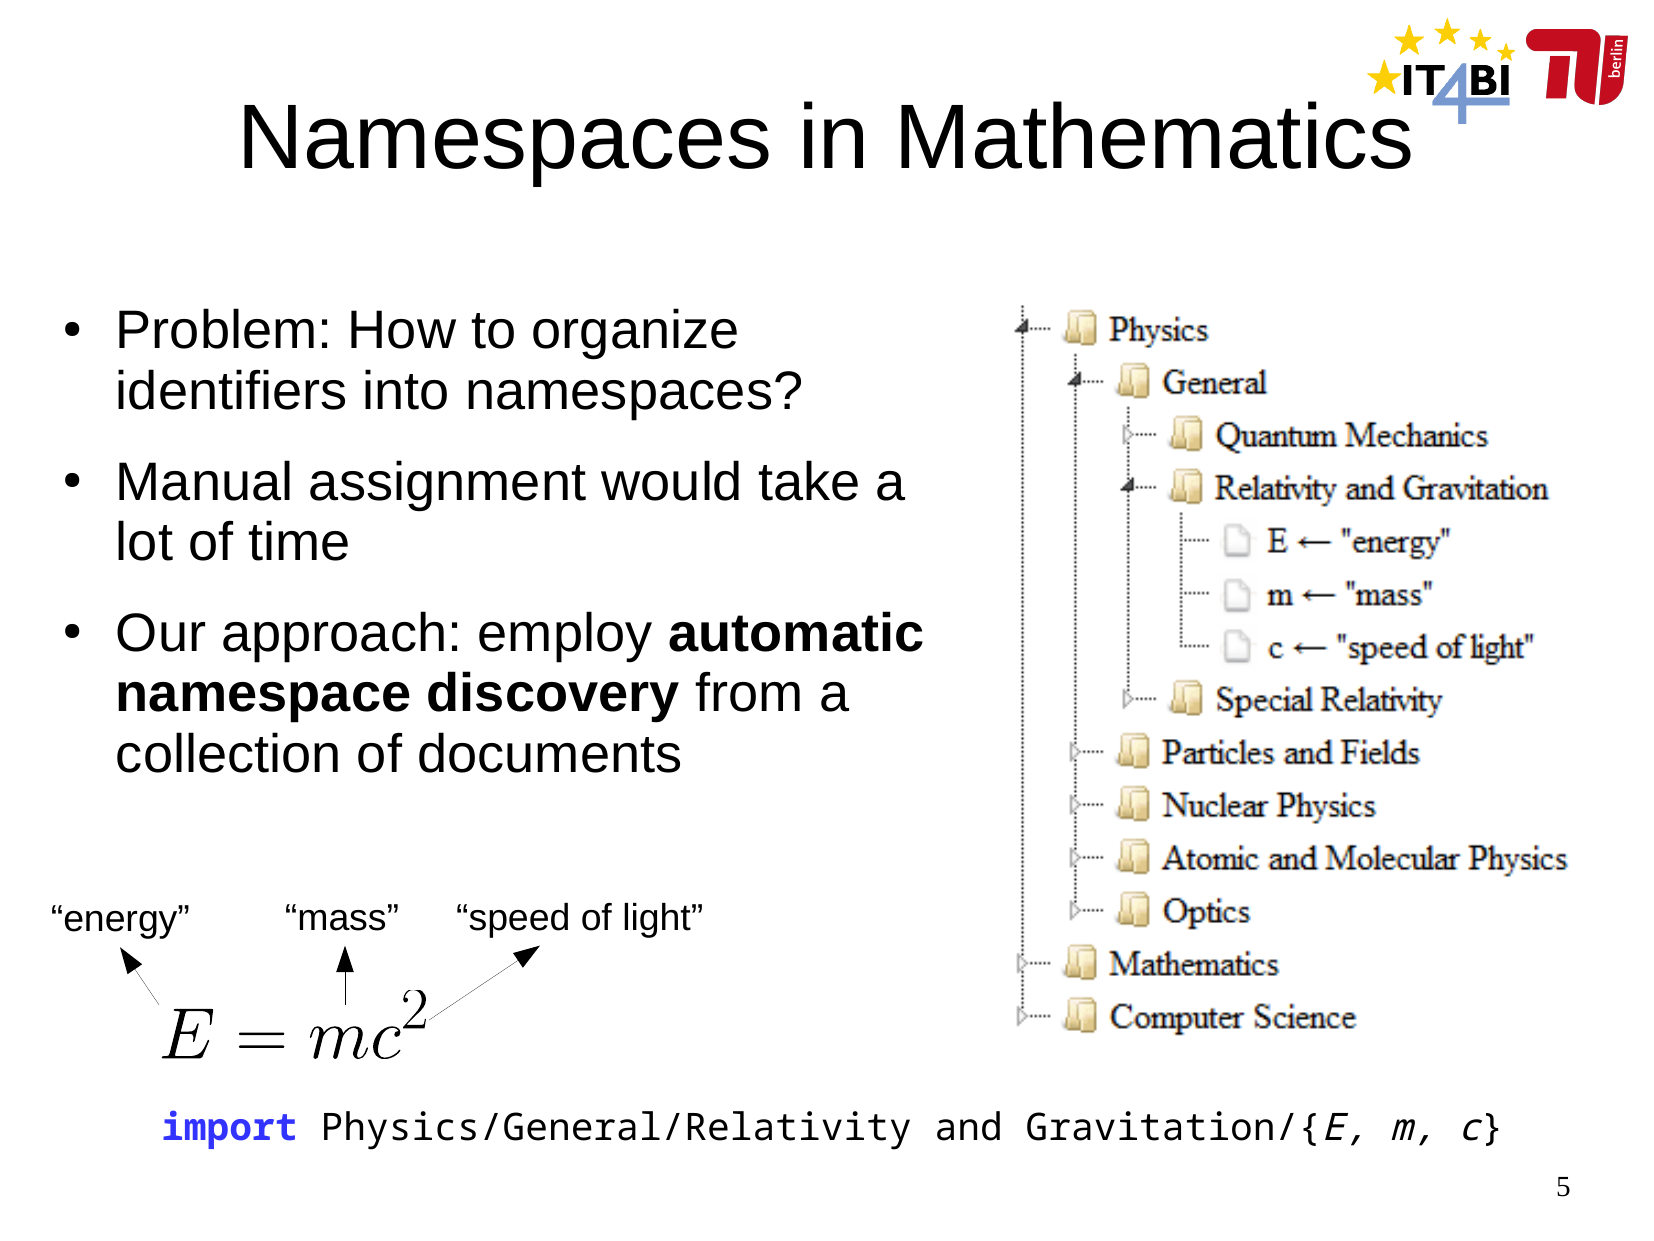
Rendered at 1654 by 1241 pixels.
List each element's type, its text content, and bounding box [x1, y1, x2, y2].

picture [1367, 18, 1515, 49]
text_box “energy” [36, 890, 205, 948]
picture [159, 990, 430, 1059]
title Namespaces in Mathematics [82, 49, 1571, 226]
text_box “speed of light” [441, 888, 719, 946]
list Problem: How to organize identifiers into namespaces? Manual assignment would take a lot of time Our approach: employ automatic namespace discovery from a collection of documents [45, 300, 946, 811]
text_box import Physics/General/Relativity and Gravitation/{E, m, c} [161, 1099, 1598, 1164]
picture [1000, 304, 1586, 1042]
text_box “mass” [270, 888, 415, 946]
picture [1526, 29, 1628, 105]
